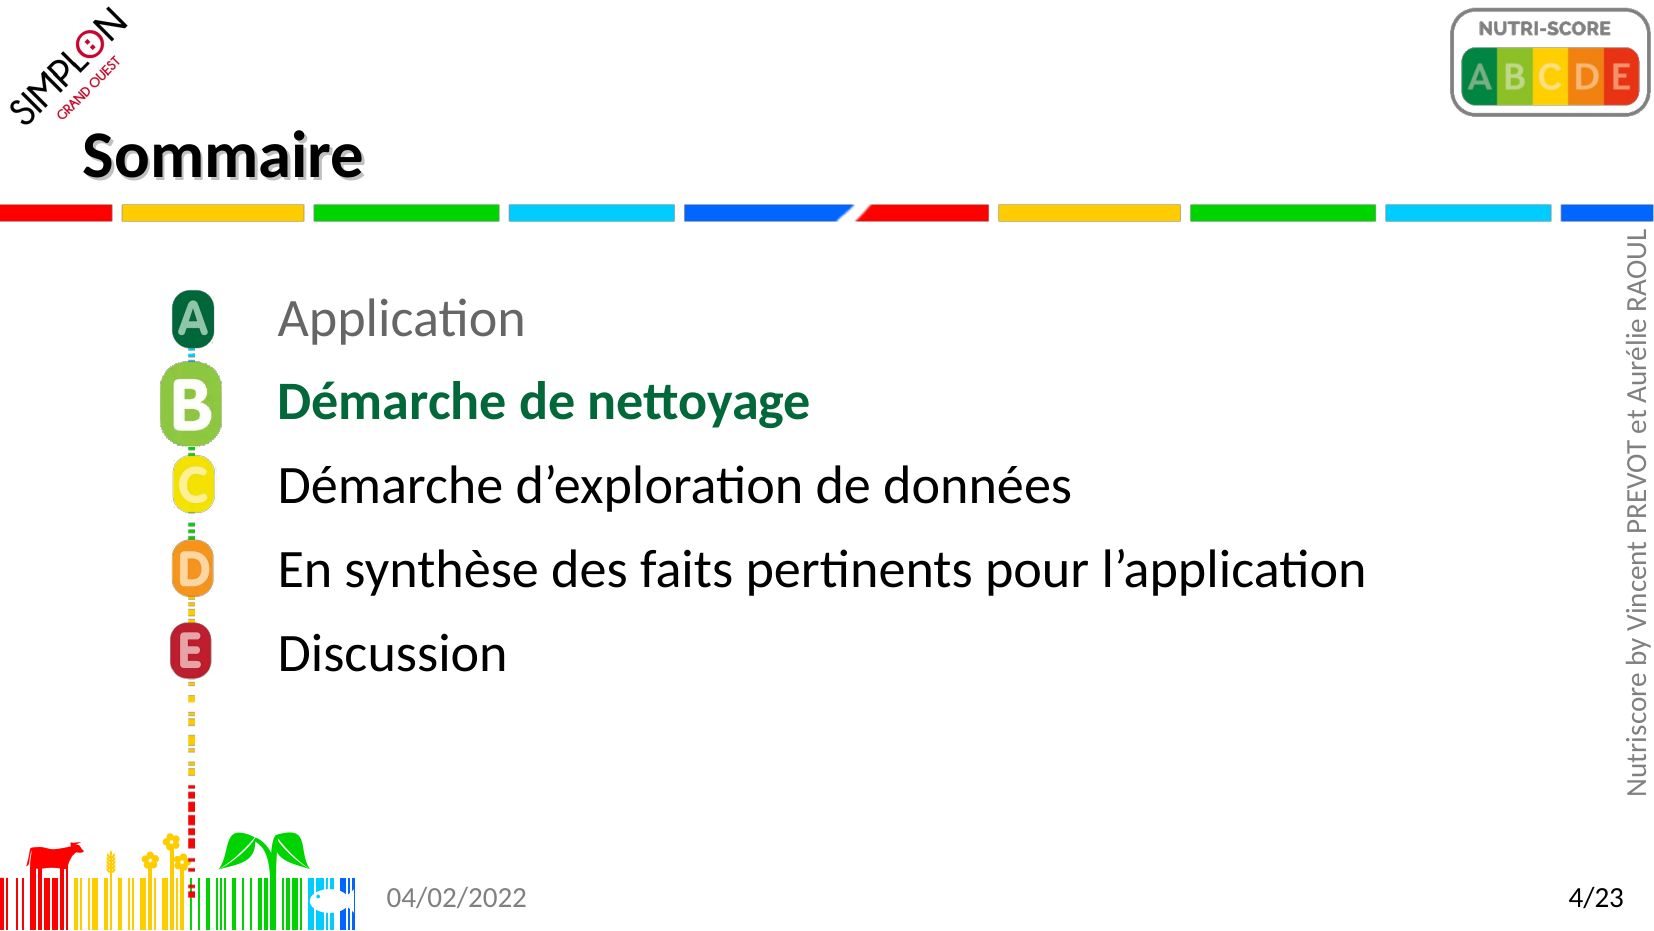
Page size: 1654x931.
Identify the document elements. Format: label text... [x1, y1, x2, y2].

picture [0, 200, 1654, 225]
picture [0, 357, 355, 930]
picture [171, 289, 215, 349]
picture [1448, 4, 1654, 119]
picture [2, 2, 147, 147]
list Application Démarche de nettoyage Démarche d’exploration de données En synthèse des faits pertinents pour l’application Discussion [206, 295, 1577, 827]
title Sommaire [82, 108, 1571, 213]
